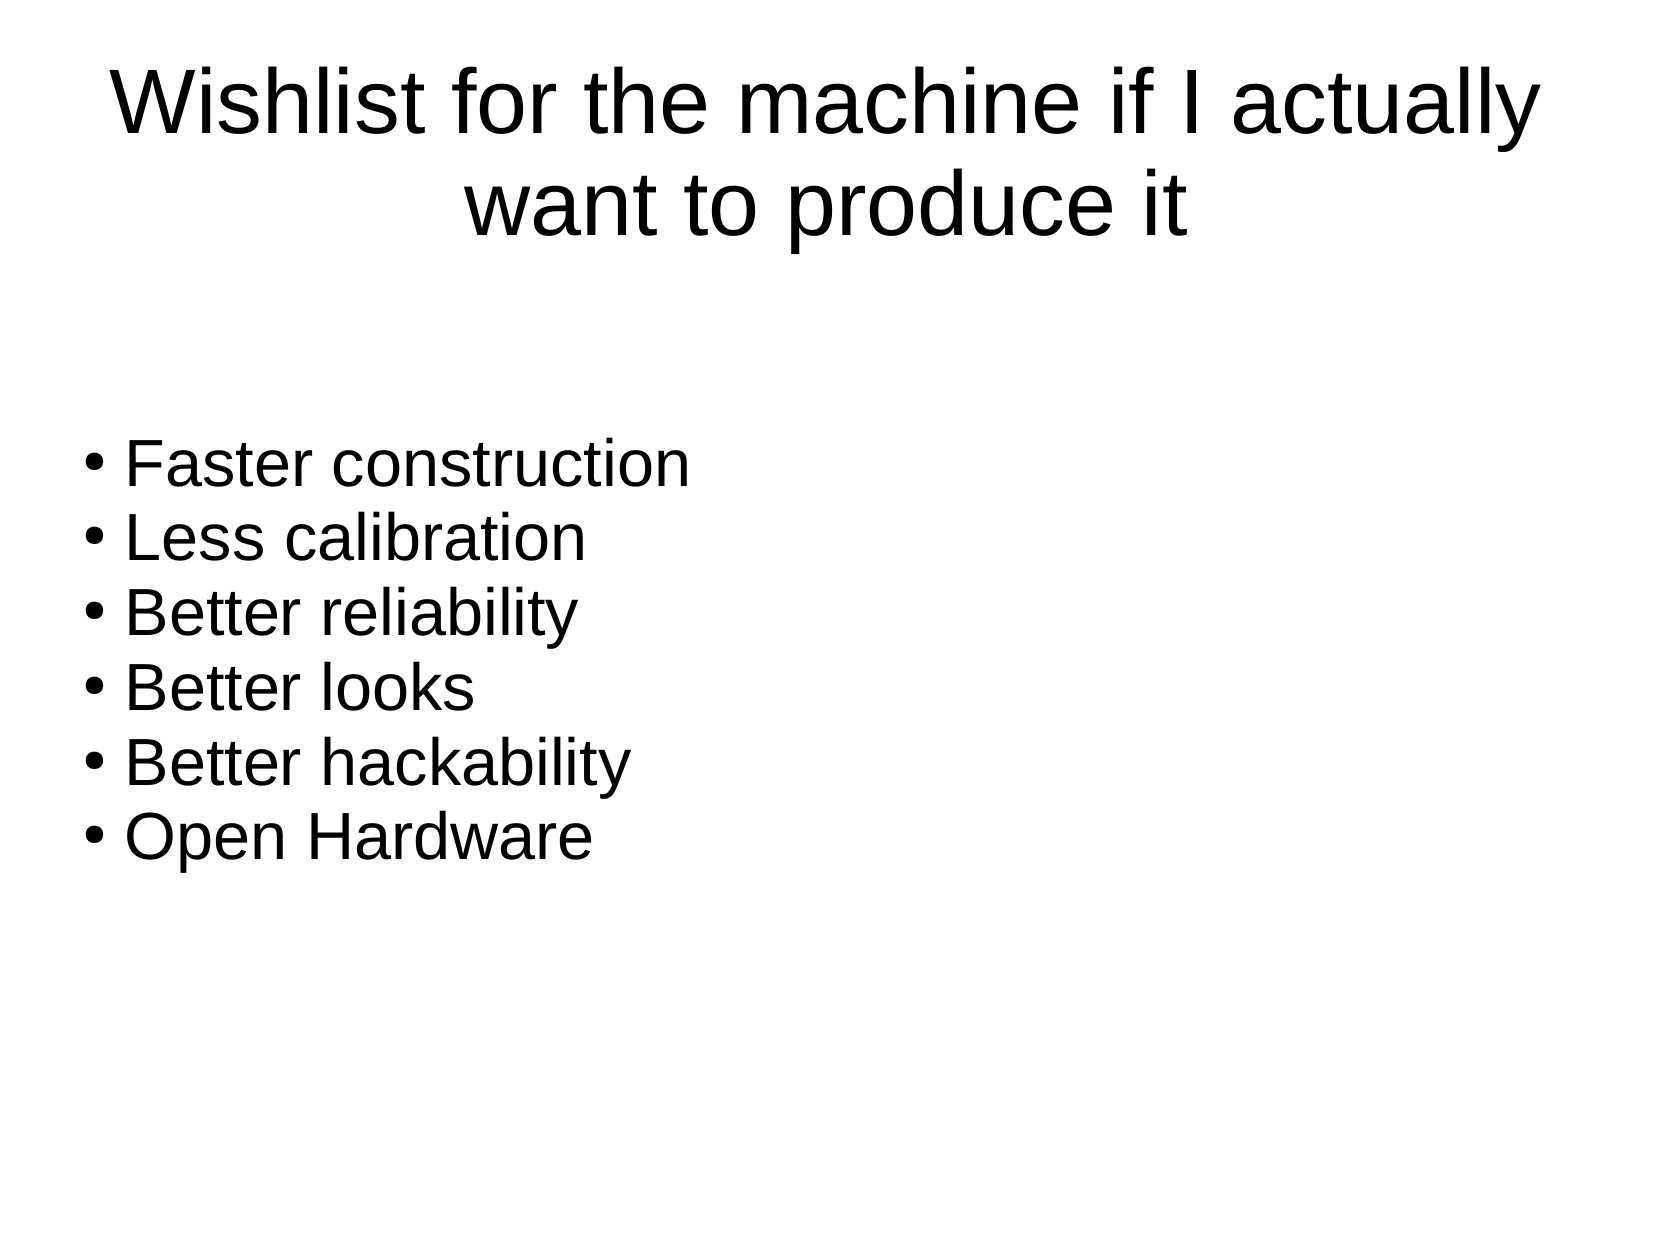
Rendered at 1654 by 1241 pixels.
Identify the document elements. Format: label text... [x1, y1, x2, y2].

subtitle Faster construction Less calibration Better reliability Better looks Better hackability Open Hardware [82, 290, 1571, 1010]
title Wishlist for the machine if I actually want to produce it [82, 49, 1571, 257]
